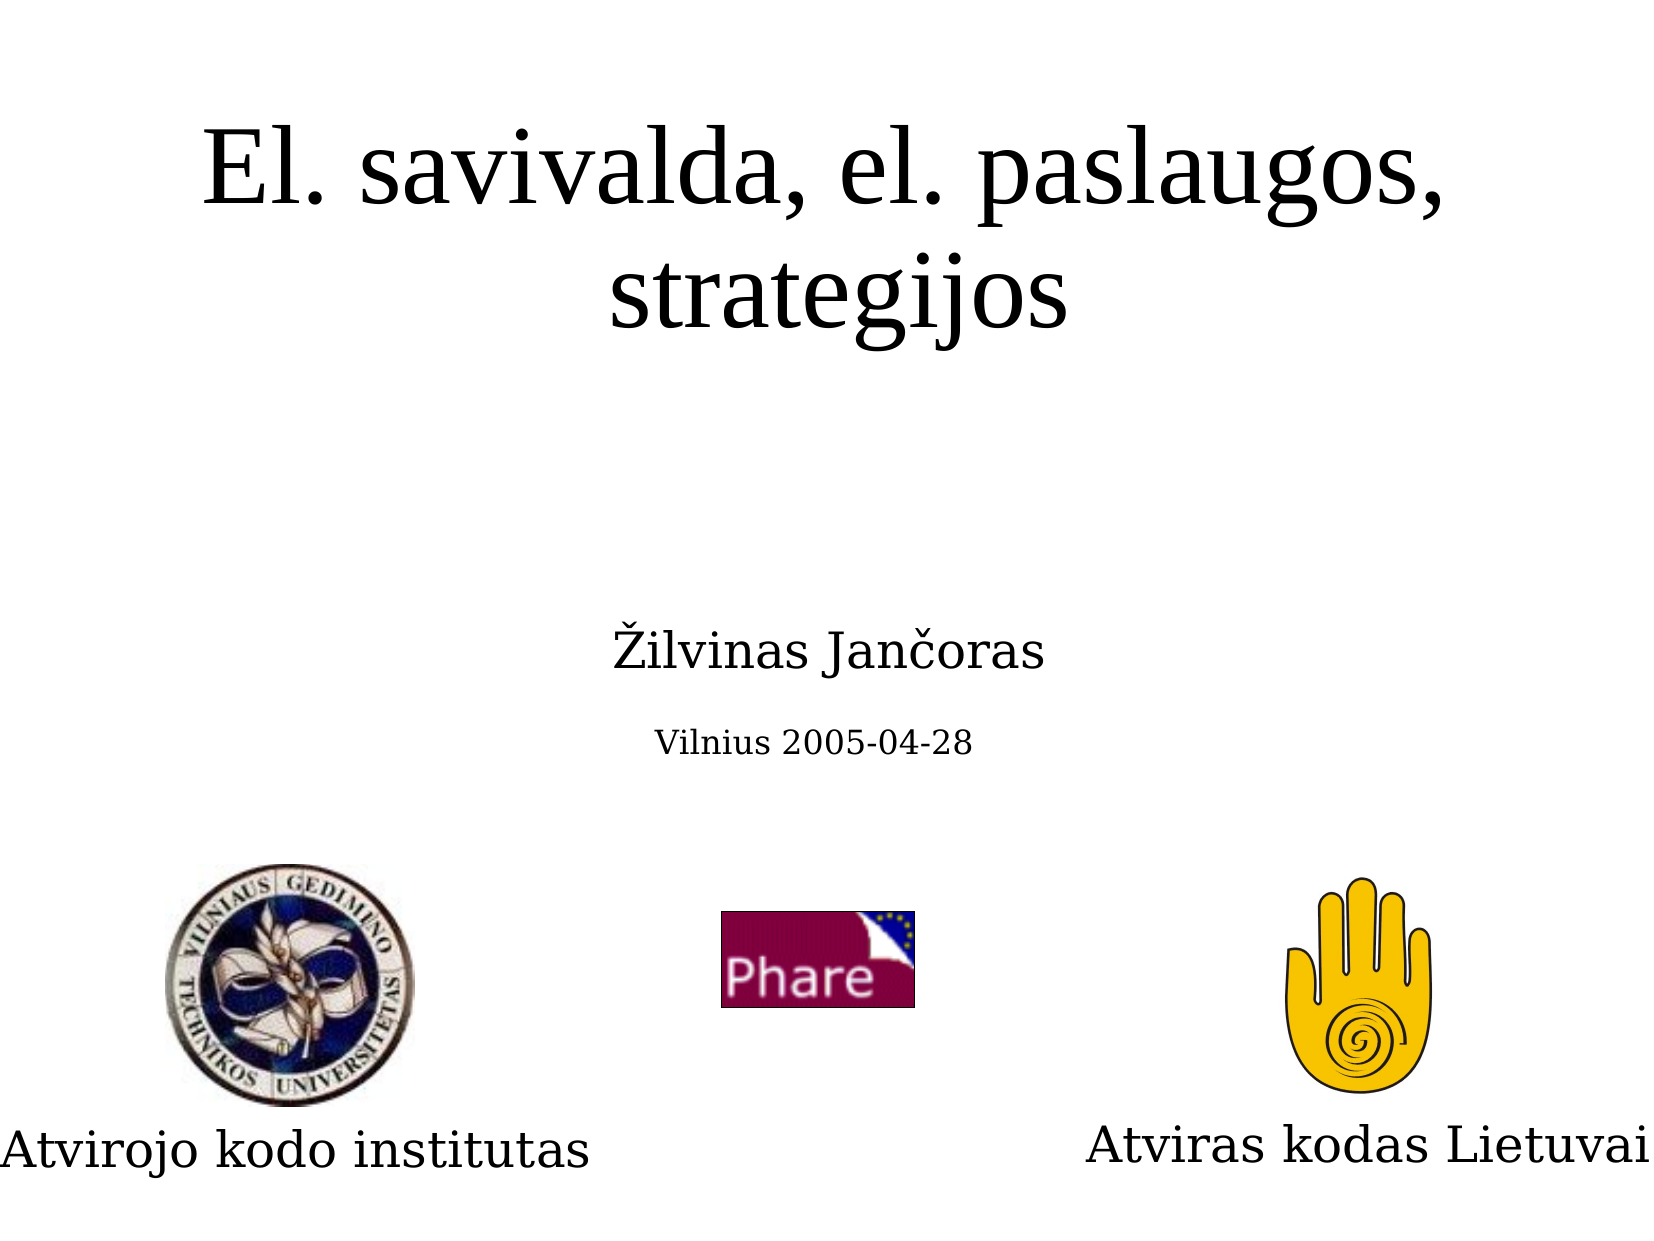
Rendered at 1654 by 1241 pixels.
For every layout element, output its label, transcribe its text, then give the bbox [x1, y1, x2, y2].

text_box Atvirojo kodo institutas [0, 1121, 600, 1181]
picture [721, 911, 915, 1008]
picture [165, 864, 415, 1107]
title El. savivalda, el. paslaugos, strategijos [133, 90, 1546, 366]
picture [1263, 868, 1449, 1103]
text_box Vilnius 2005-04-28 [655, 723, 983, 763]
text_box Žilvinas Jančoras [612, 622, 1053, 682]
text_box Atviras kodas Lietuvai [1086, 1116, 1654, 1176]
